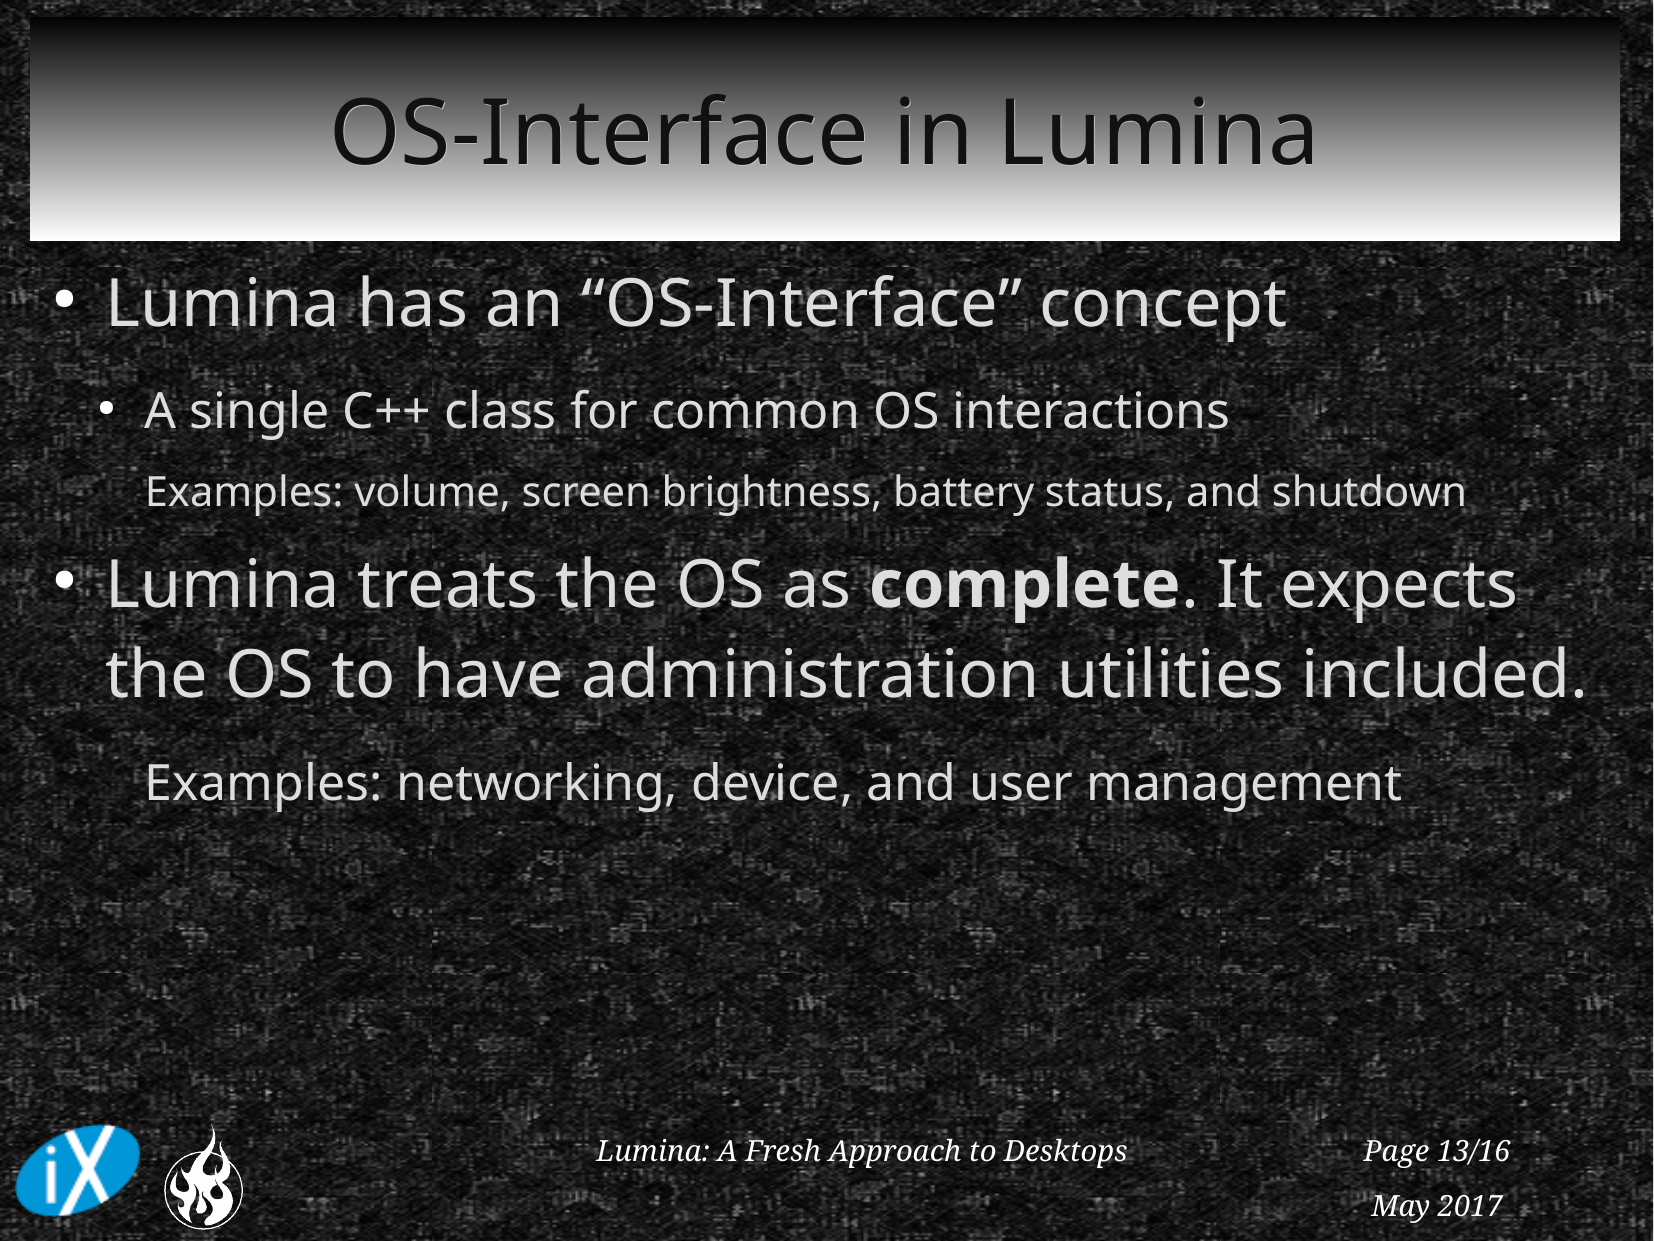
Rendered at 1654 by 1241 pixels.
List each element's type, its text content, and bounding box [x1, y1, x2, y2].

picture [0, 0, 1654, 1241]
list Lumina has an “OS-Interface” concept A single C++ class for common OS interactions Examples: volume, screen brightness, battery status, and shutdown Lumina treats the OS as complete. It expects the OS to have administration utilities included. Examples: networking, device, and user management [30, 255, 1621, 975]
title OS-Interface in Lumina [30, 17, 1621, 241]
